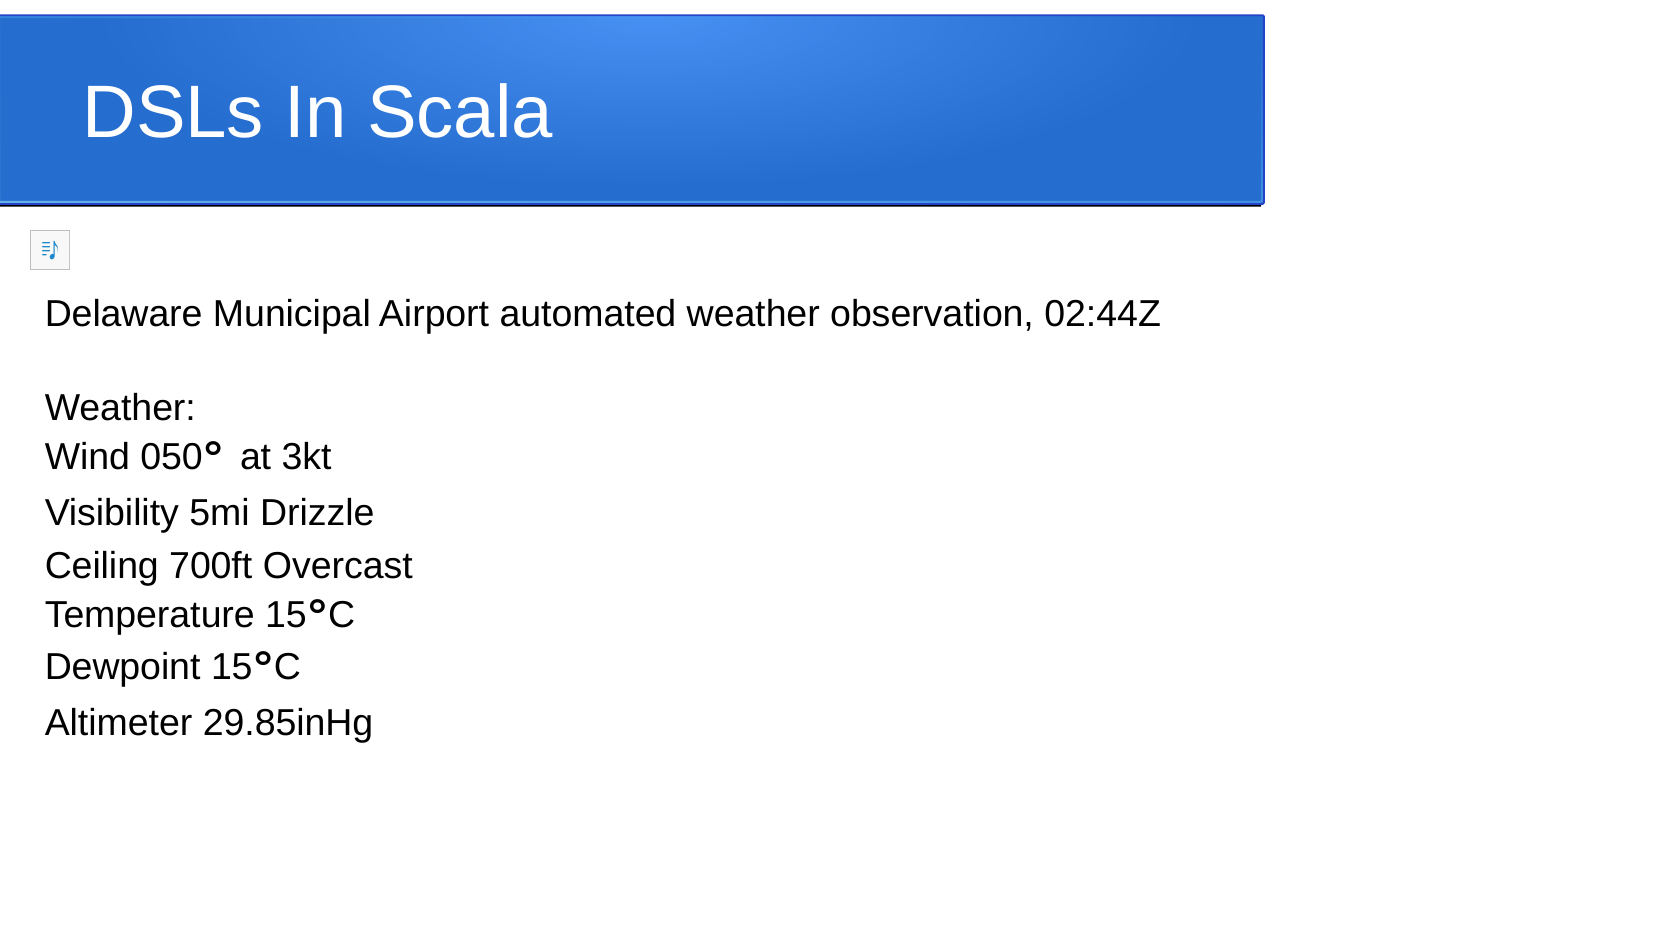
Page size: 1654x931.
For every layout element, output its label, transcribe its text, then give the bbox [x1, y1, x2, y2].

text_box [30, 229, 71, 271]
title DSLs In Scala [82, 35, 1235, 189]
text_box Delaware Municipal Airport automated weather observation, 02:44Z Weather: Wind 050॰ at 3kt Visibility 5mi Drizzle Ceiling 700ft Overcast Temperature 15॰C Dewpoint 15॰C Altimeter 29.85inHg [30, 285, 1246, 791]
